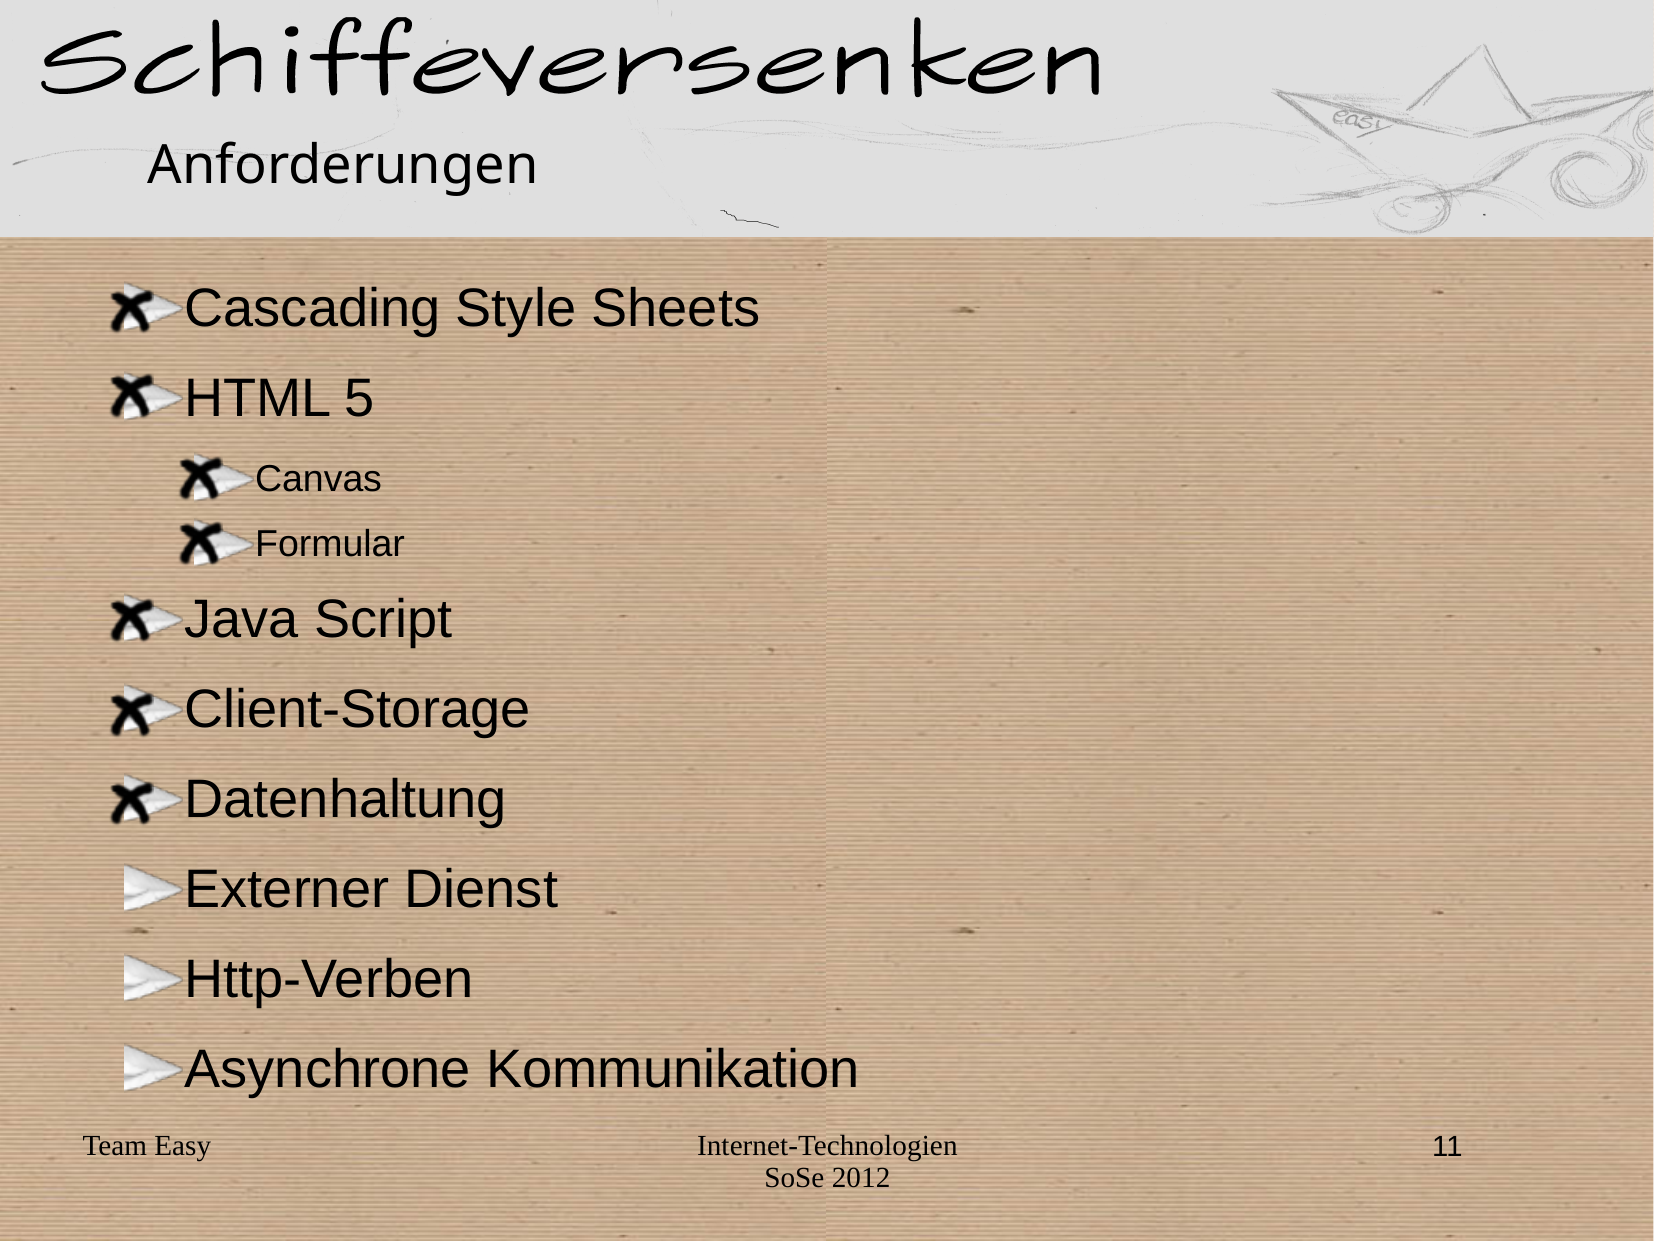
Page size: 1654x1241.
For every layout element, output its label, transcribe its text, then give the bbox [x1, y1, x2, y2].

title Anforderungen [147, 59, 1093, 267]
picture [0, 0, 1654, 1241]
list Cascading Style Sheets HTML 5 Canvas Formular Java Script Client-Storage Datenhaltung Externer Dienst Http-Verben Asynchrone Kommunikation [106, 276, 945, 1189]
